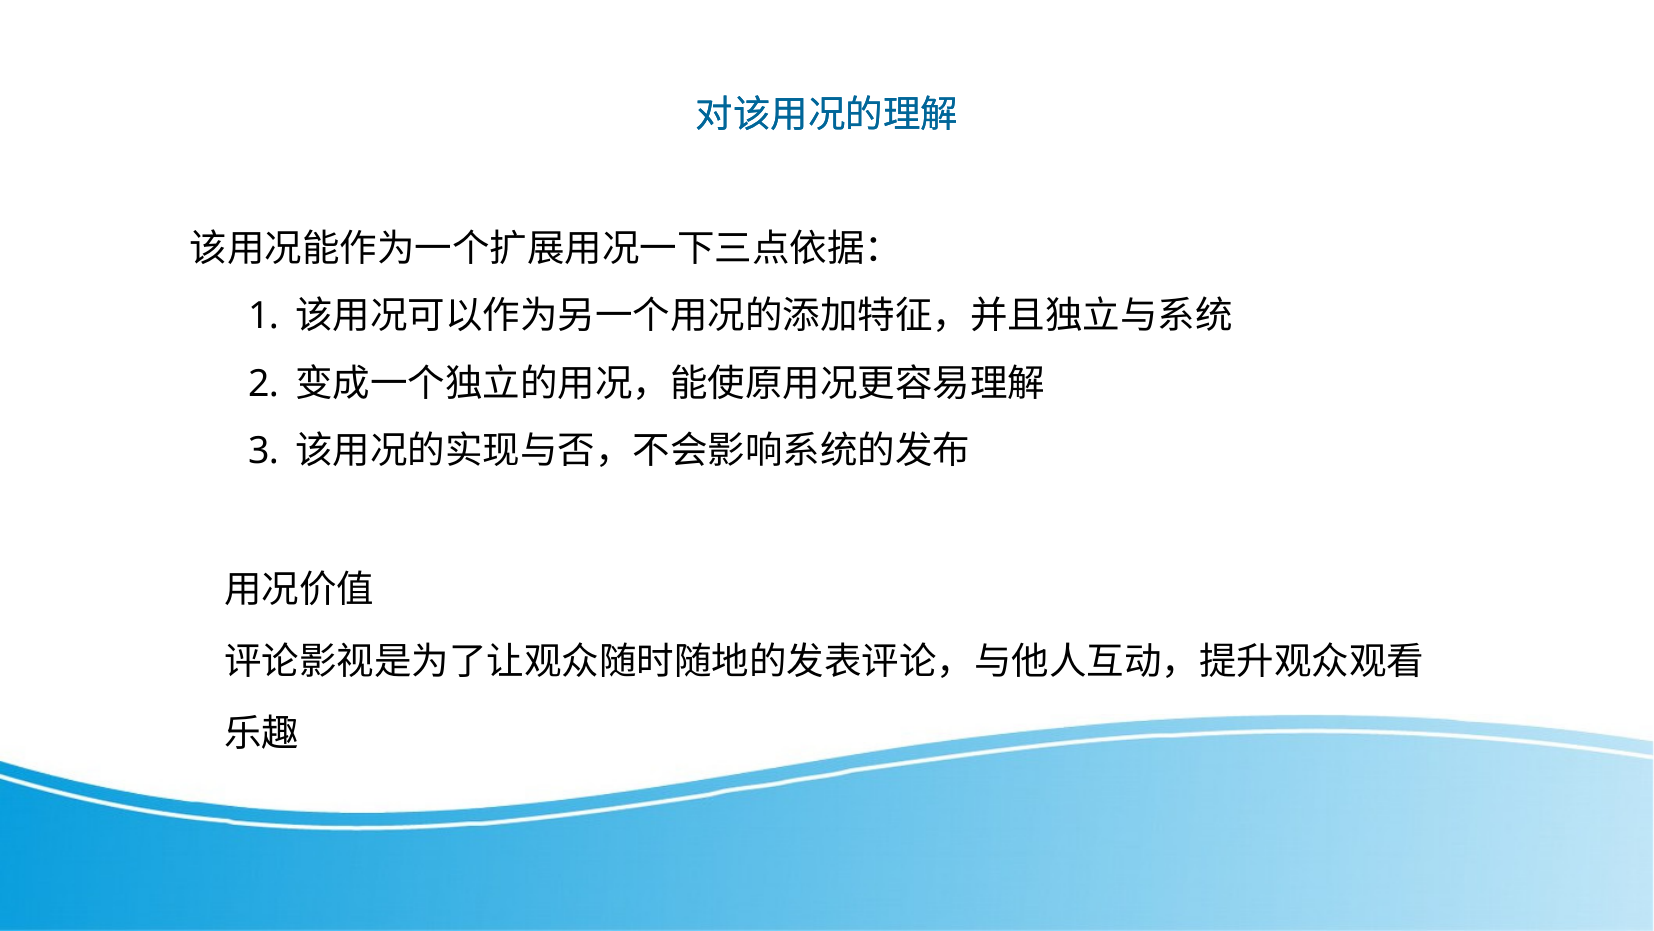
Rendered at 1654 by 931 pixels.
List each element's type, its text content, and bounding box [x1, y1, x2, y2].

list 该用况能作为一个扩展用况一下三点依据： 该用况可以作为另一个用况的添加特征，并且独立与系统 变成一个独立的用况，能使原用况更容易理解 该用况的实现与否，不会影响系统的发布 用况价值 评论影视是为了让观众随时随地的发表评论，与他人互动，提升观众观看 乐趣 [82, 217, 1571, 758]
picture [0, 714, 1654, 931]
title 对该用况的理解 [82, 33, 1571, 190]
